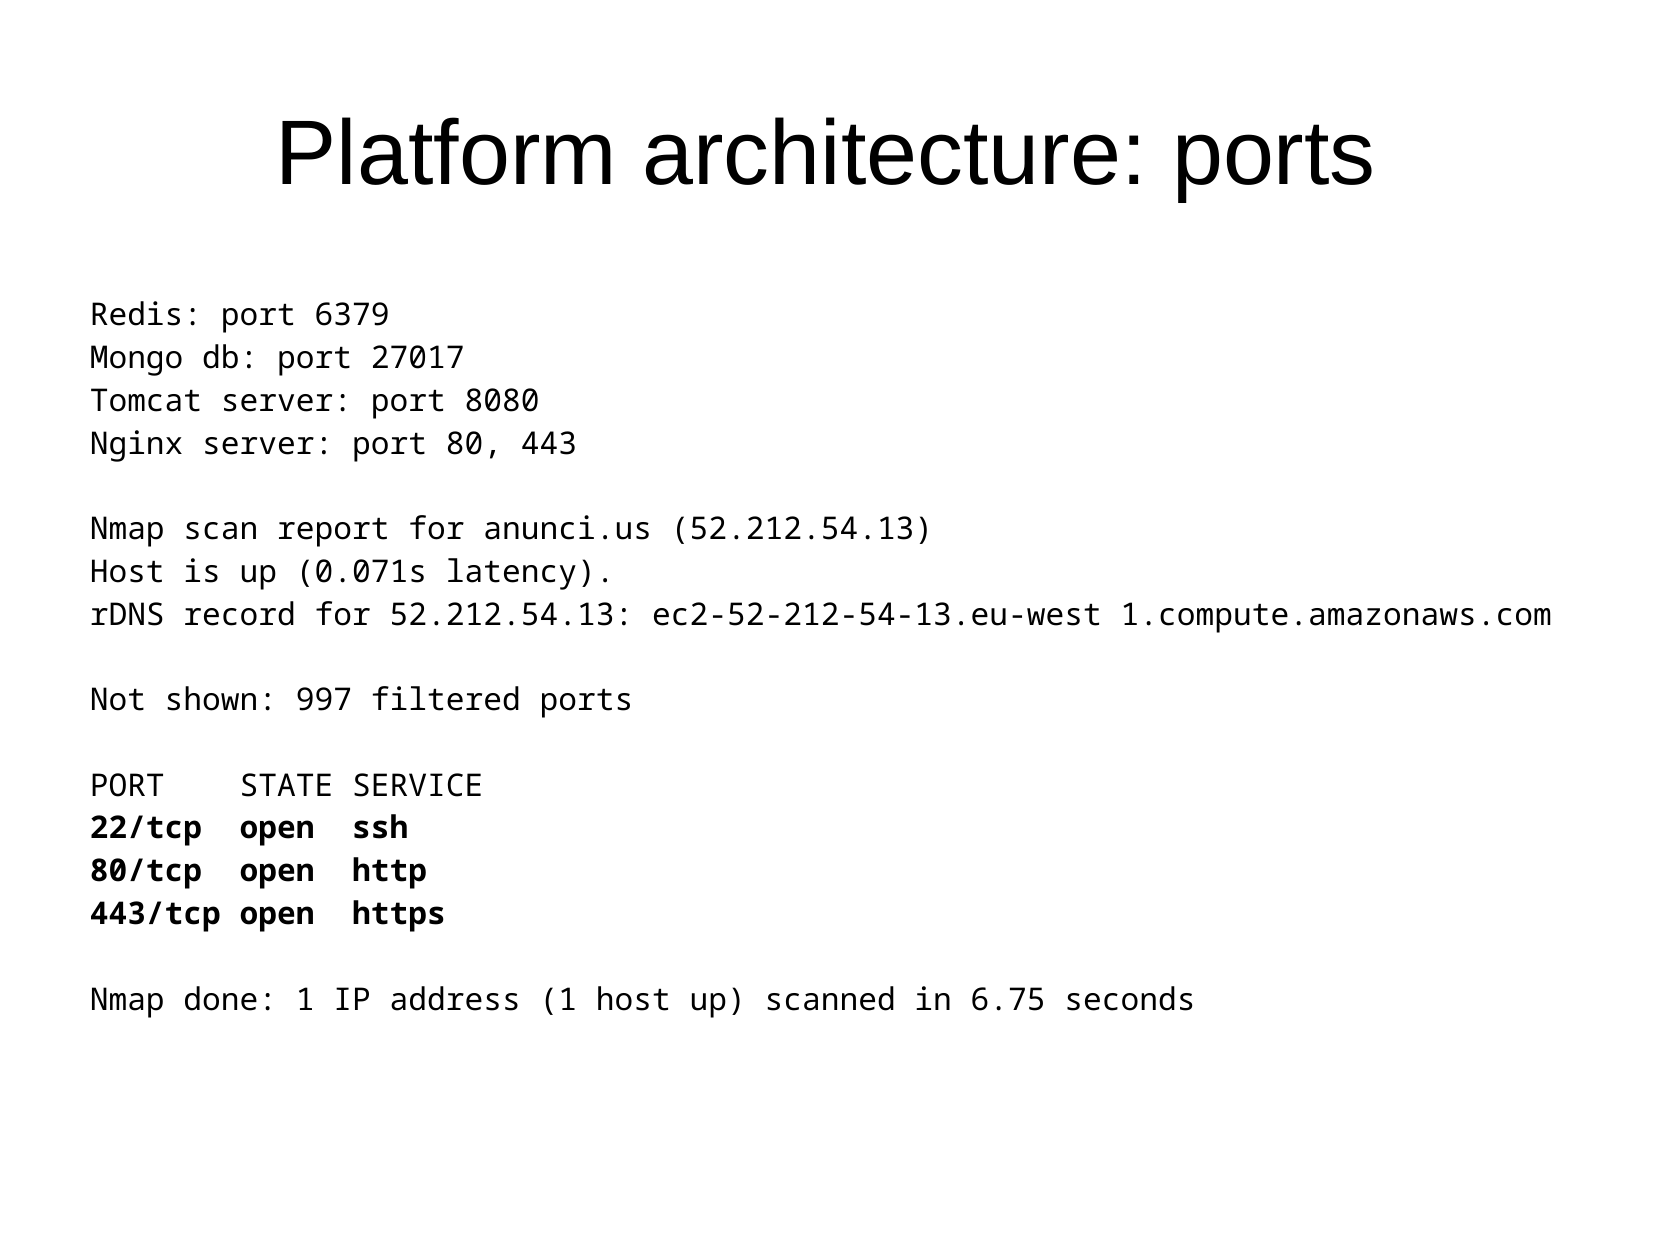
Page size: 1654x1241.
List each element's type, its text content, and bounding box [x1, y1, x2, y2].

text_box Redis: port 6379 Mongo db: port 27017 Tomcat server: port 8080 Nginx server: port 80, 443 Nmap scan report for anunci.us (52.212.54.13) Host is up (0.071s latency). rDNS record for 52.212.54.13: ec2-52-212-54-13.eu-west 1.compute.amazonaws.com Not shown: 997 filtered ports PORT STATE SERVICE 22/tcp open ssh 80/tcp open http 443/tcp open https Nmap done: 1 IP address (1 host up) scanned in 6.75 seconds [75, 285, 1576, 939]
title Platform architecture: ports [82, 49, 1571, 257]
